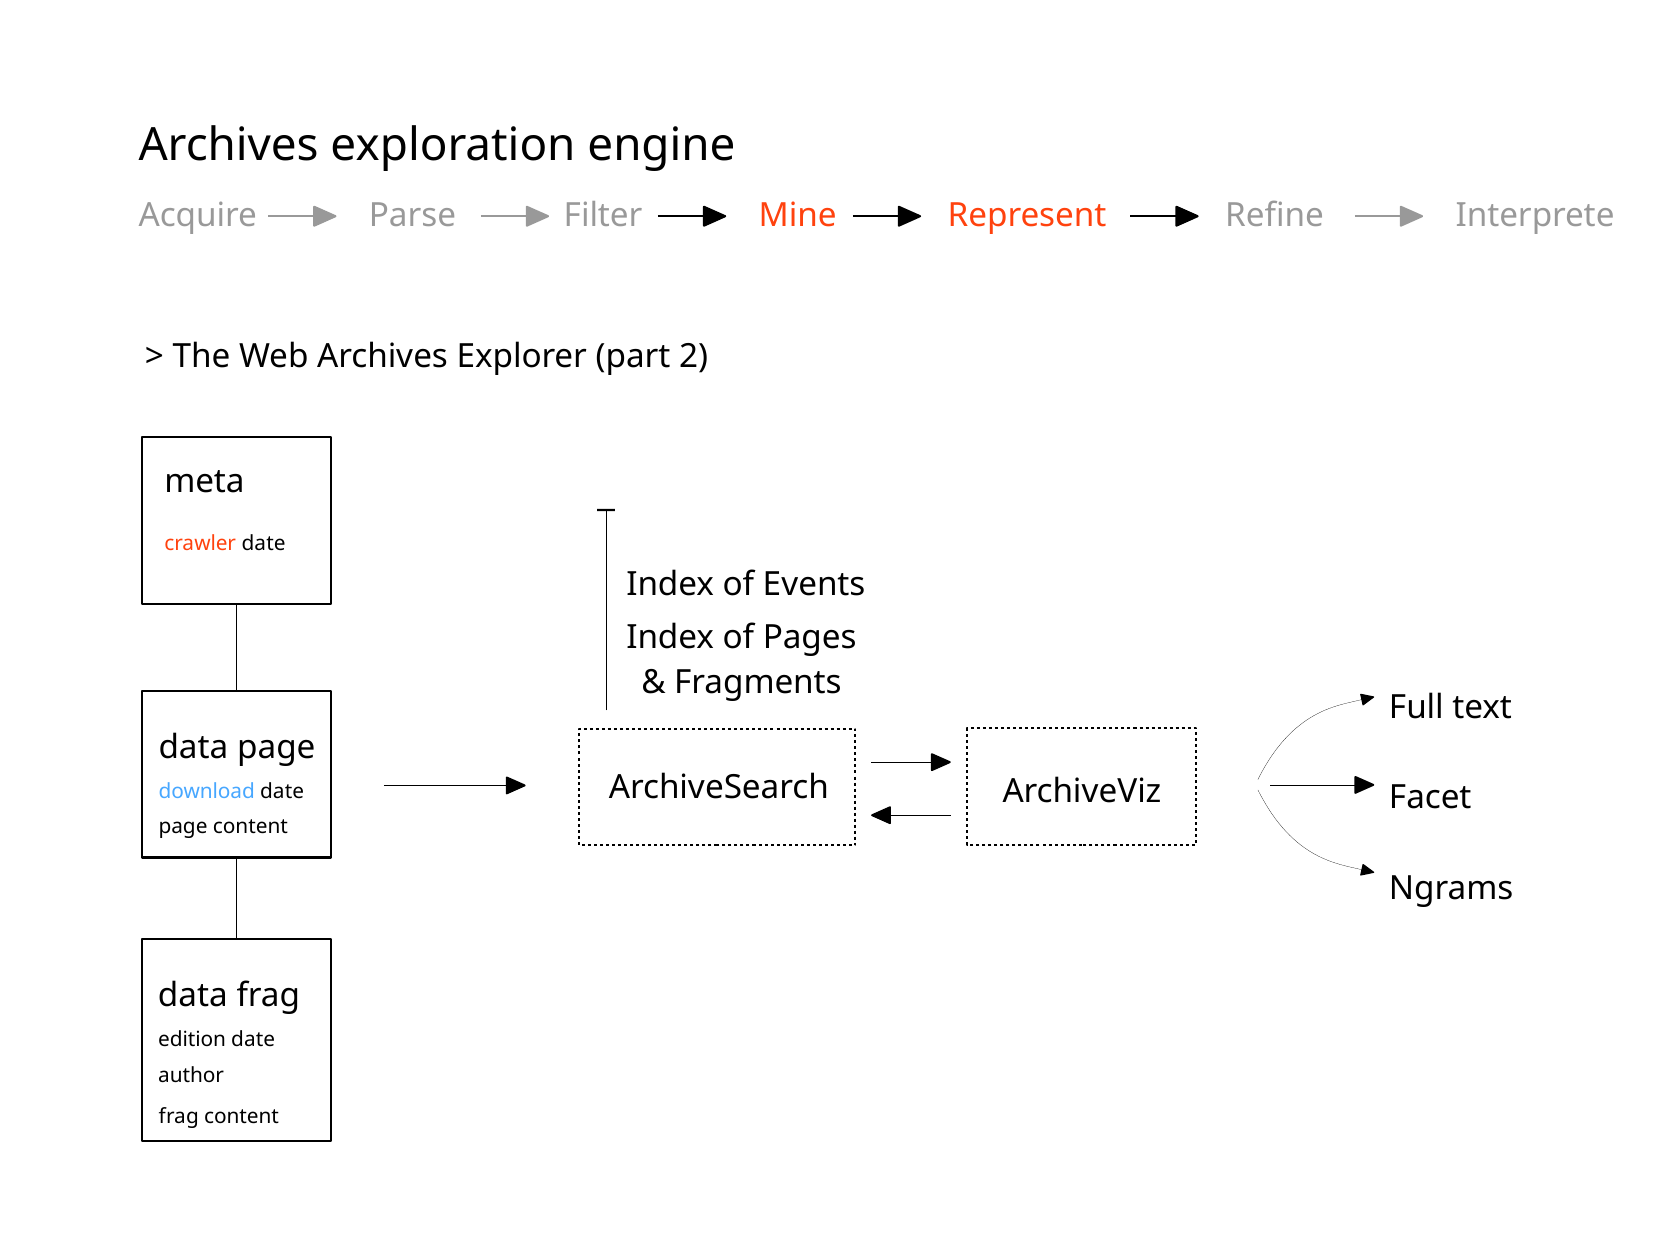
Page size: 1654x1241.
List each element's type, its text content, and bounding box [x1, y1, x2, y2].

text_box Mine [743, 183, 850, 238]
text_box download date [143, 768, 318, 809]
text_box Parse [354, 183, 470, 238]
text_box frag content [143, 1093, 290, 1134]
text_box ArchiveSearch [594, 755, 845, 810]
text_box author [143, 1052, 236, 1092]
text_box meta [149, 450, 267, 505]
text_box data page [143, 715, 337, 771]
text_box edition date [143, 1016, 287, 1057]
text_box Interprete [1440, 183, 1621, 238]
text_box Filter [549, 183, 657, 238]
text_box > The Web Archives Explorer (part 2) [130, 324, 712, 380]
text_box Full text Facet Ngrams [1374, 675, 1535, 928]
text_box crawler date [149, 520, 299, 561]
text_box Archives exploration engine [123, 118, 782, 233]
text_box ArchiveViz [987, 760, 1177, 815]
text_box Acquire [123, 183, 272, 238]
text_box Index of Pages & Fragments [611, 605, 867, 700]
text_box Refine [1210, 183, 1337, 238]
text_box Index of Events [611, 552, 874, 607]
text_box Represent [932, 183, 1121, 238]
text_box page content [143, 809, 301, 844]
text_box data frag [143, 963, 319, 1019]
